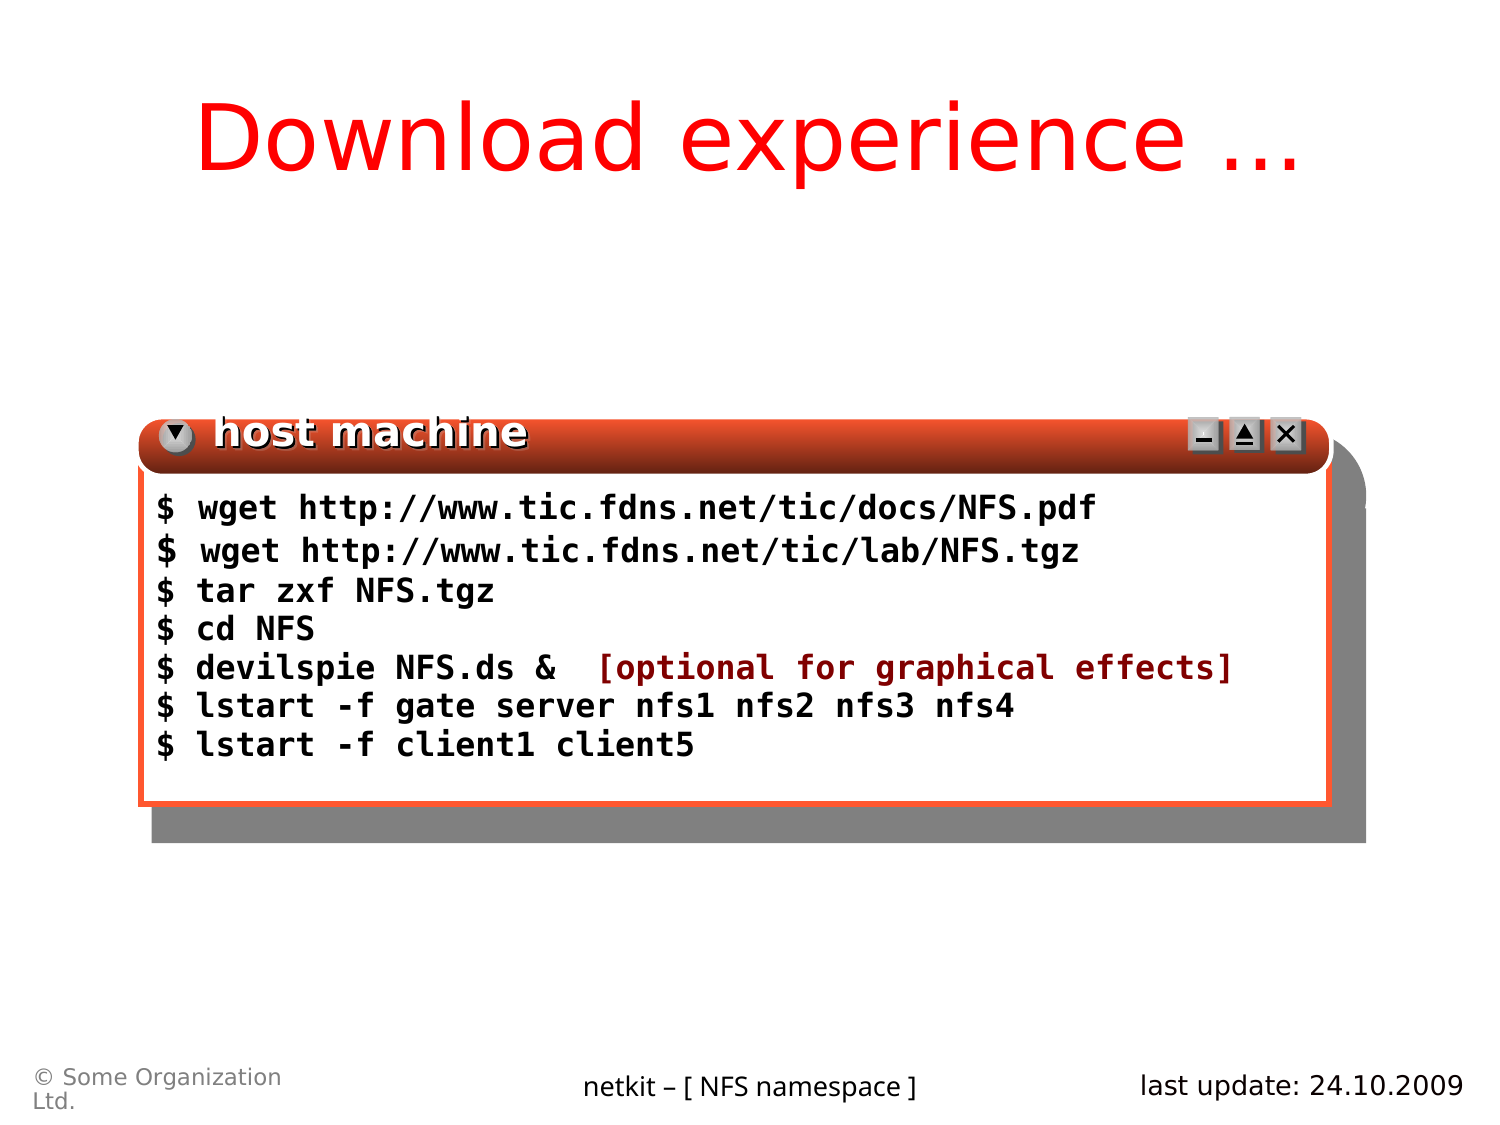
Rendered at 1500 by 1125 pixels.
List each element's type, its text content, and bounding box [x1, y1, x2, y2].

text_box host machine [212, 407, 949, 467]
title Download experience ... [75, 45, 1426, 233]
text_box [136, 416, 1367, 844]
text_box $ wget http://www.tic.fdns.net/tic/docs/NFS.pdf $ wget http://www.tic.fdns.net/tic/lab/NFS.tgz $ tar zxf NFS.tgz $ cd NFS $ devilspie NFS.ds & [optional for graphical effects] $ lstart -f gate server nfs1 nfs2 nfs3 nfs4 $ lstart -f client1 client5 [140, 465, 1329, 805]
